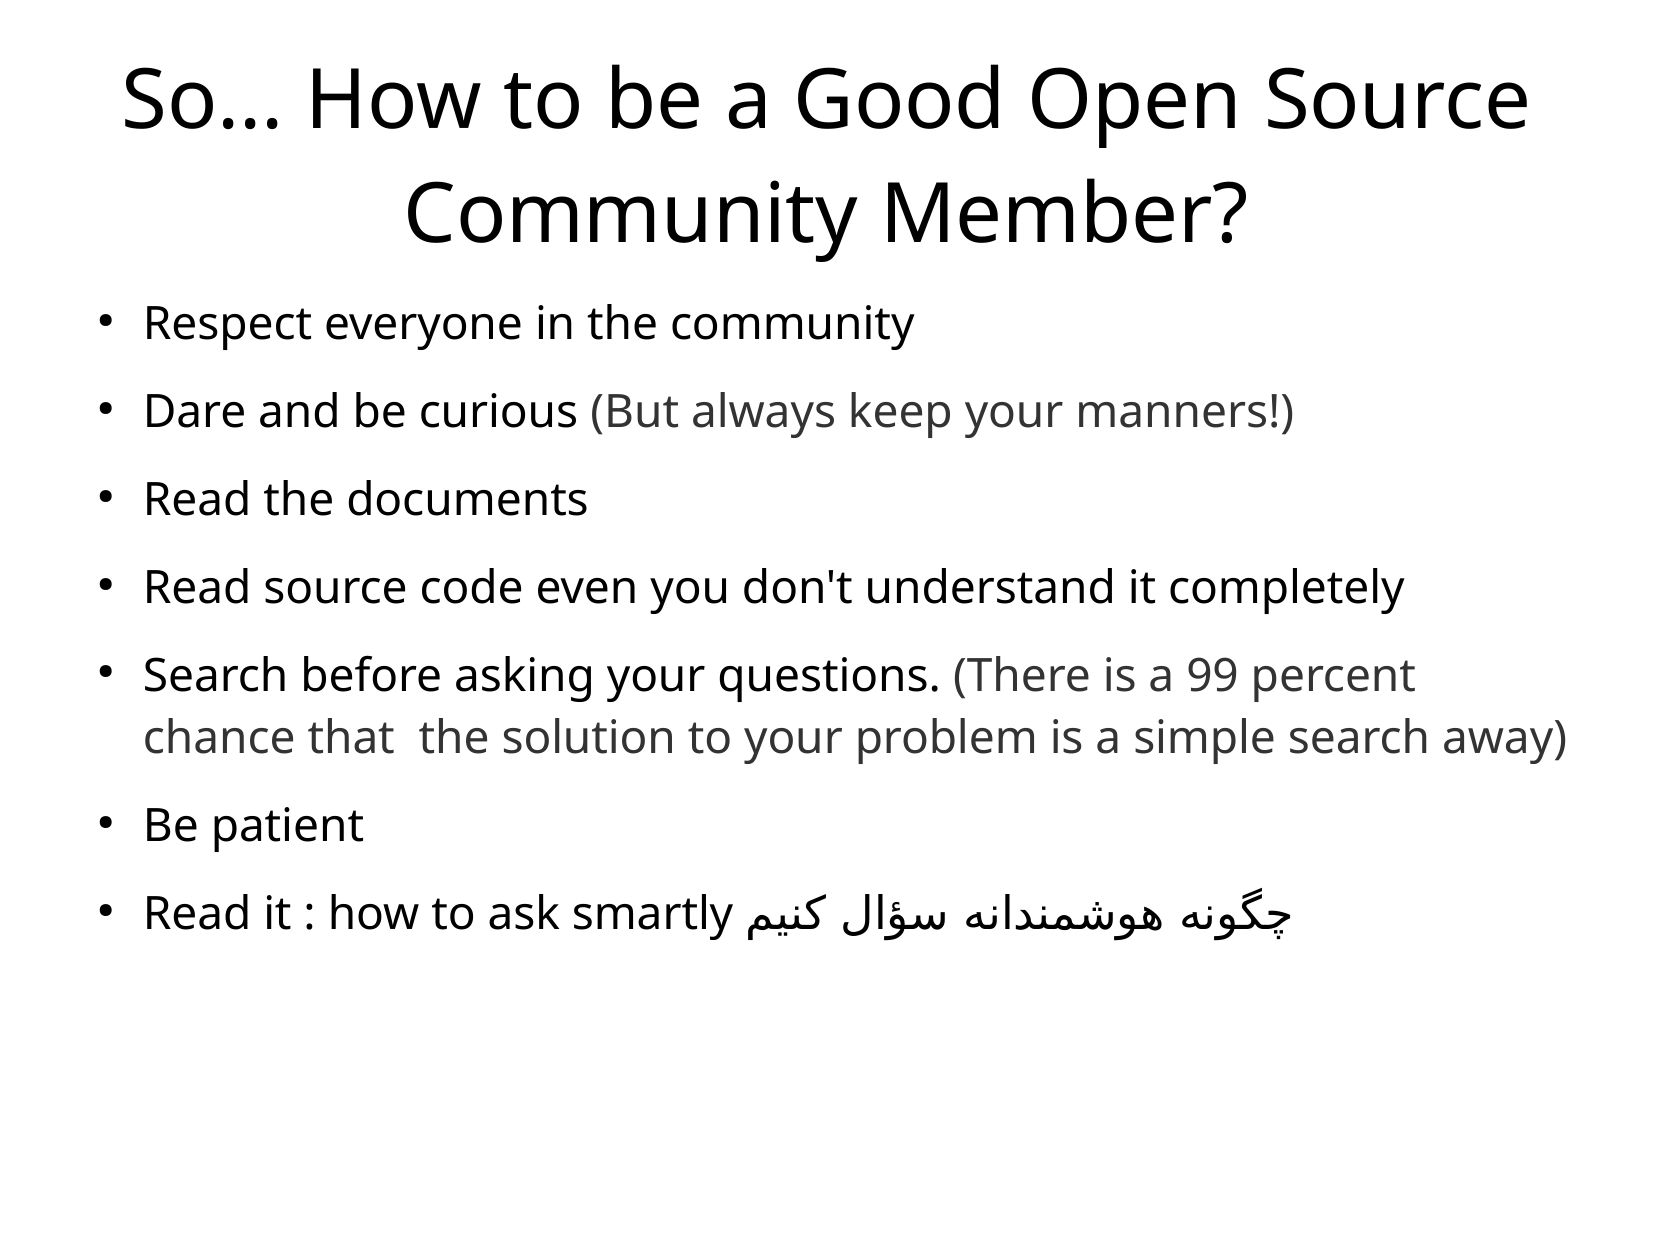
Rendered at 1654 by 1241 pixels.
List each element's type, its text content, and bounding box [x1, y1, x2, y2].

list Respect everyone in the community Dare and be curious (But always keep your manners!) Read the documents Read source code even you don't understand it completely Search before asking your questions. (There is a 99 percent chance that the solution to your problem is a simple search away) Be patient Read it : how to ask smartly چگونه هوشمندانه سؤال کنیم [82, 290, 1571, 1010]
title So... How to be a Good Open Source Community Member? [82, 49, 1571, 257]
